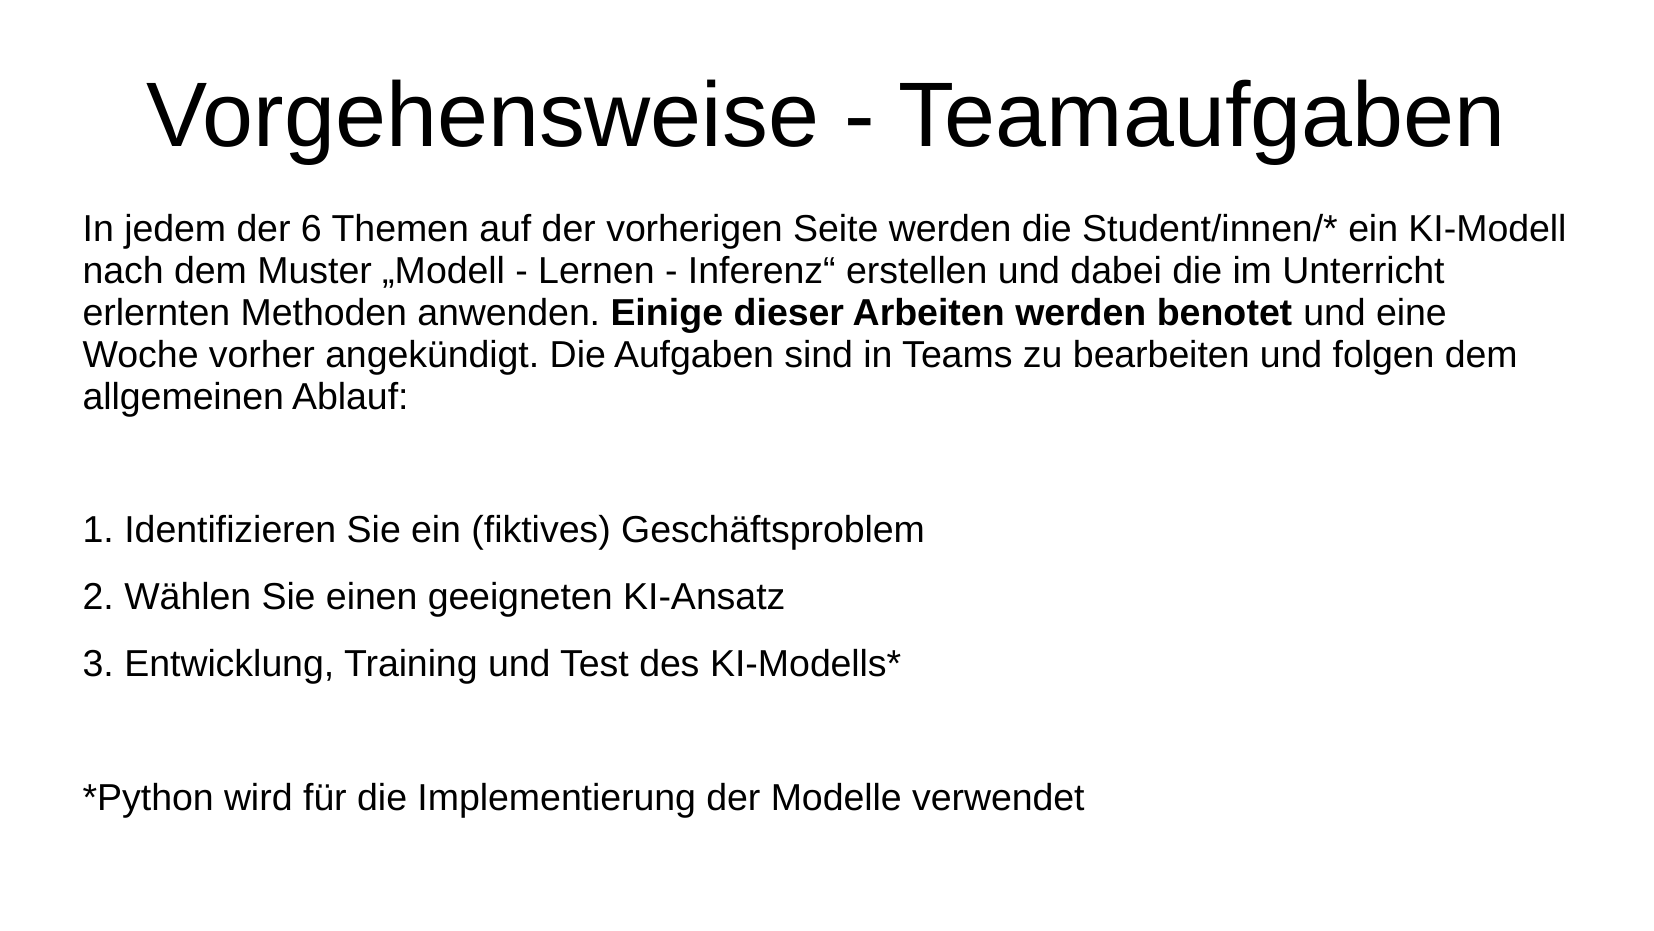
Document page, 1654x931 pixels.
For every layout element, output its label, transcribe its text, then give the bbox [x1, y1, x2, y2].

title Vorgehensweise - Teamaufgaben [82, 37, 1571, 193]
subtitle In jedem der 6 Themen auf der vorherigen Seite werden die Student/innen/* ein KI-Modell nach dem Muster „Modell - Lernen - Inferenz“ erstellen und dabei die im Unterricht erlernten Methoden anwenden. Einige dieser Arbeiten werden benotet und eine Woche vorher angekündigt. Die Aufgaben sind in Teams zu bearbeiten und folgen dem allgemeinen Ablauf: 1. Identifizieren Sie ein (fiktives) Geschäftsproblem 2. Wählen Sie einen geeigneten KI-Ansatz 3. Entwicklung, Training und Test des KI-Modells* *Python wird für die Implementierung der Modelle verwendet [82, 207, 1571, 931]
